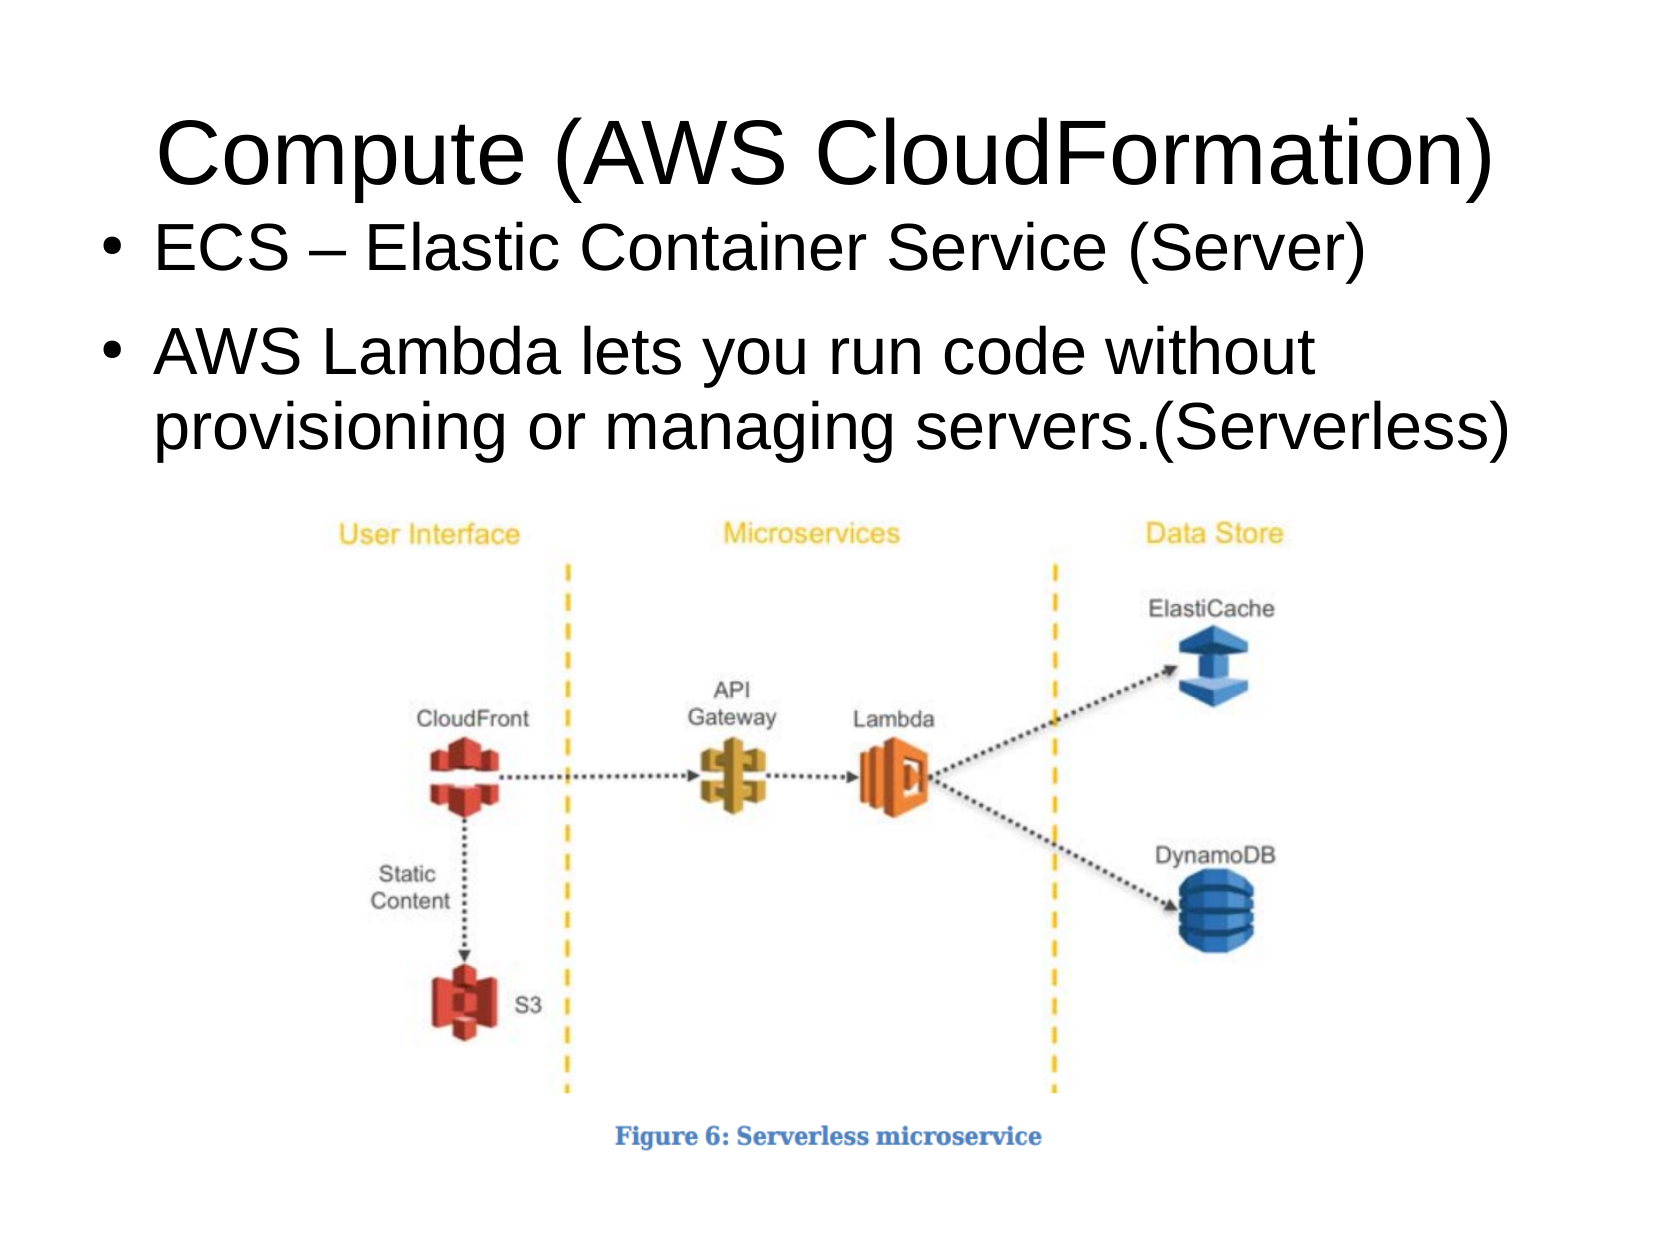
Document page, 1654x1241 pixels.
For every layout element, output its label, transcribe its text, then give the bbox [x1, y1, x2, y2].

list ECS – Elastic Container Service (Server) AWS Lambda lets you run code without provisioning or managing servers.(Serverless) [82, 210, 1571, 1010]
title Compute (AWS CloudFormation) [82, 49, 1571, 210]
picture [301, 479, 1363, 1201]
